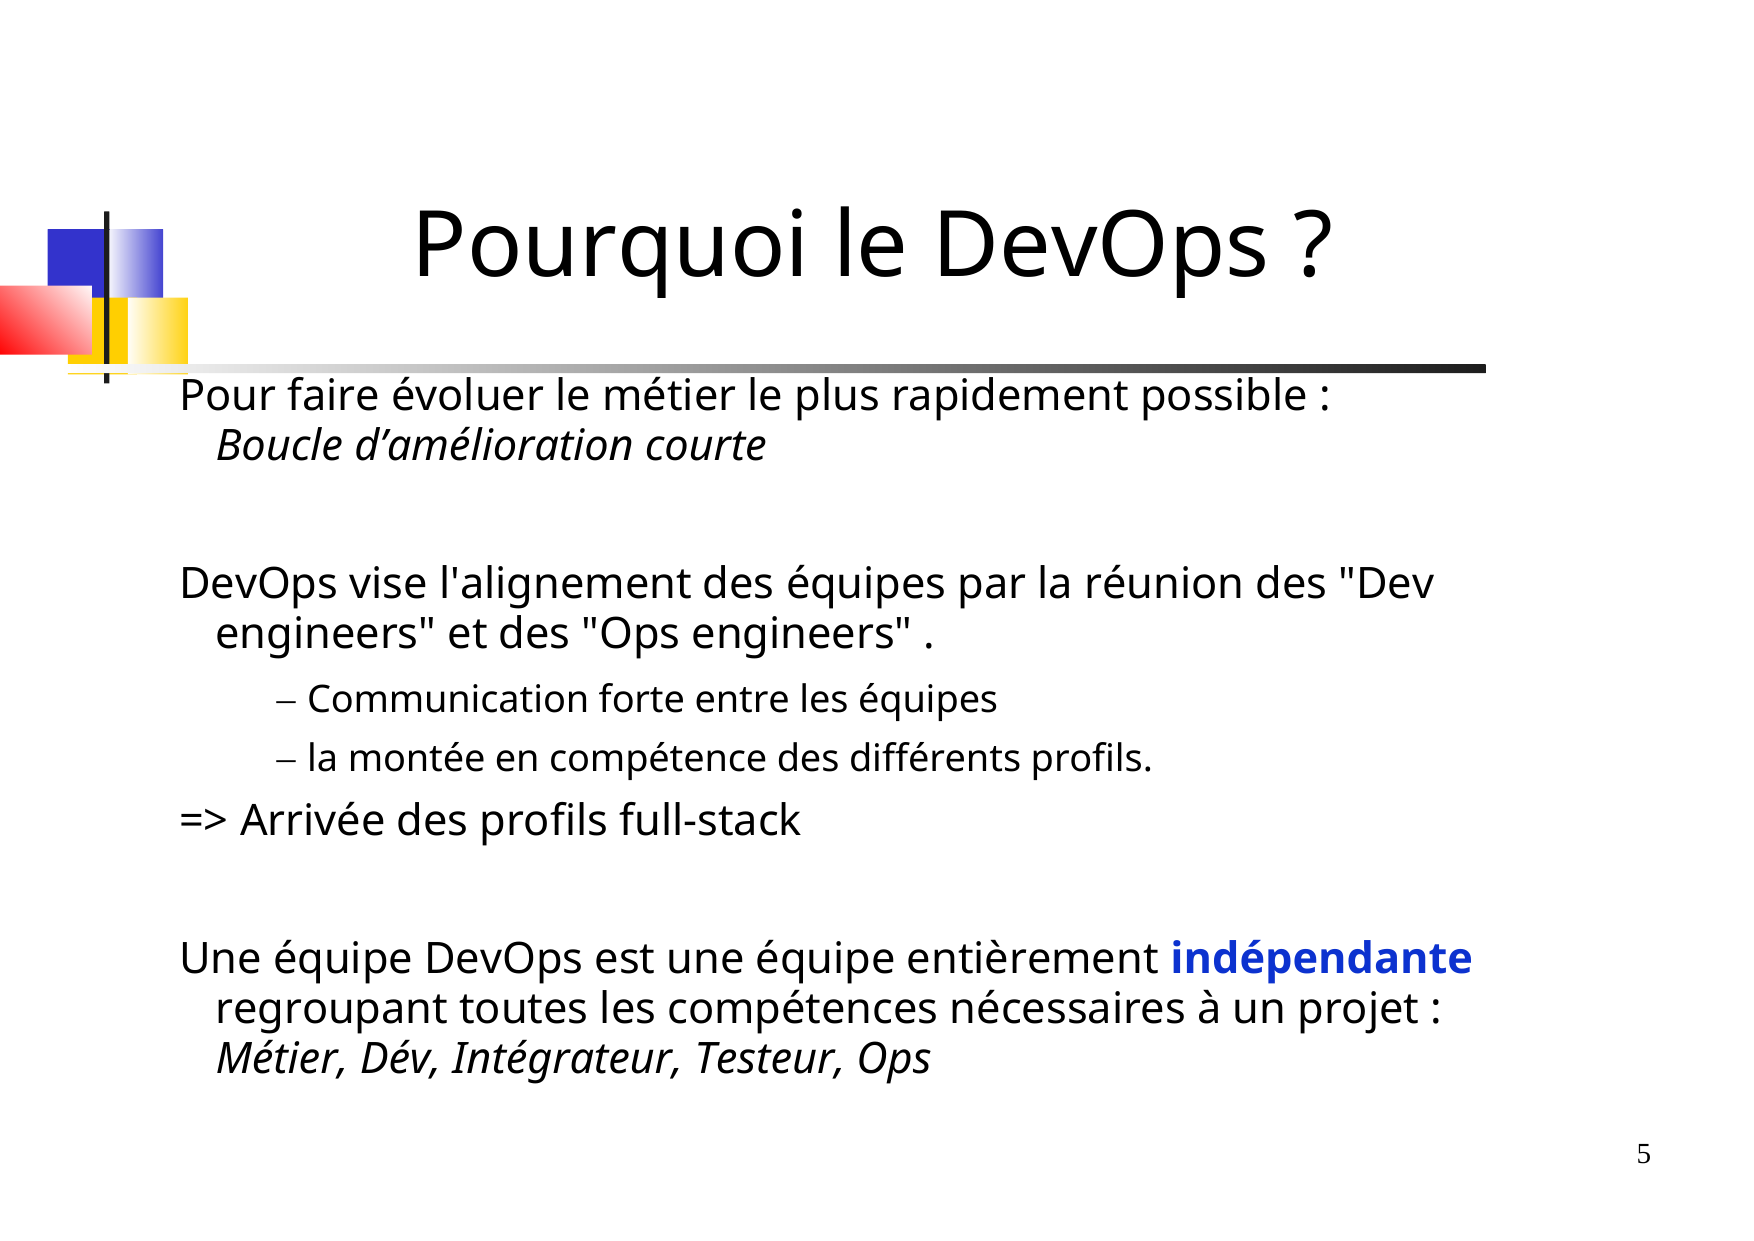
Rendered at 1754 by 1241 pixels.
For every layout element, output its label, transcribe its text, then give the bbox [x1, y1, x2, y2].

list Pour faire évoluer le métier le plus rapidement possible : Boucle d’amélioration courte DevOps vise l'alignement des équipes par la réunion des "Dev engineers" et des "Ops engineers" . Communication forte entre les équipes la montée en compétence des différents profils. => Arrivée des profils full-stack Une équipe DevOps est une équipe entièrement indépendante regroupant toutes les compétences nécessaires à un projet : Métier, Dév, Intégrateur, Testeur, Ops [179, 371, 1567, 1091]
title Pourquoi le DevOps ? [179, 139, 1567, 351]
